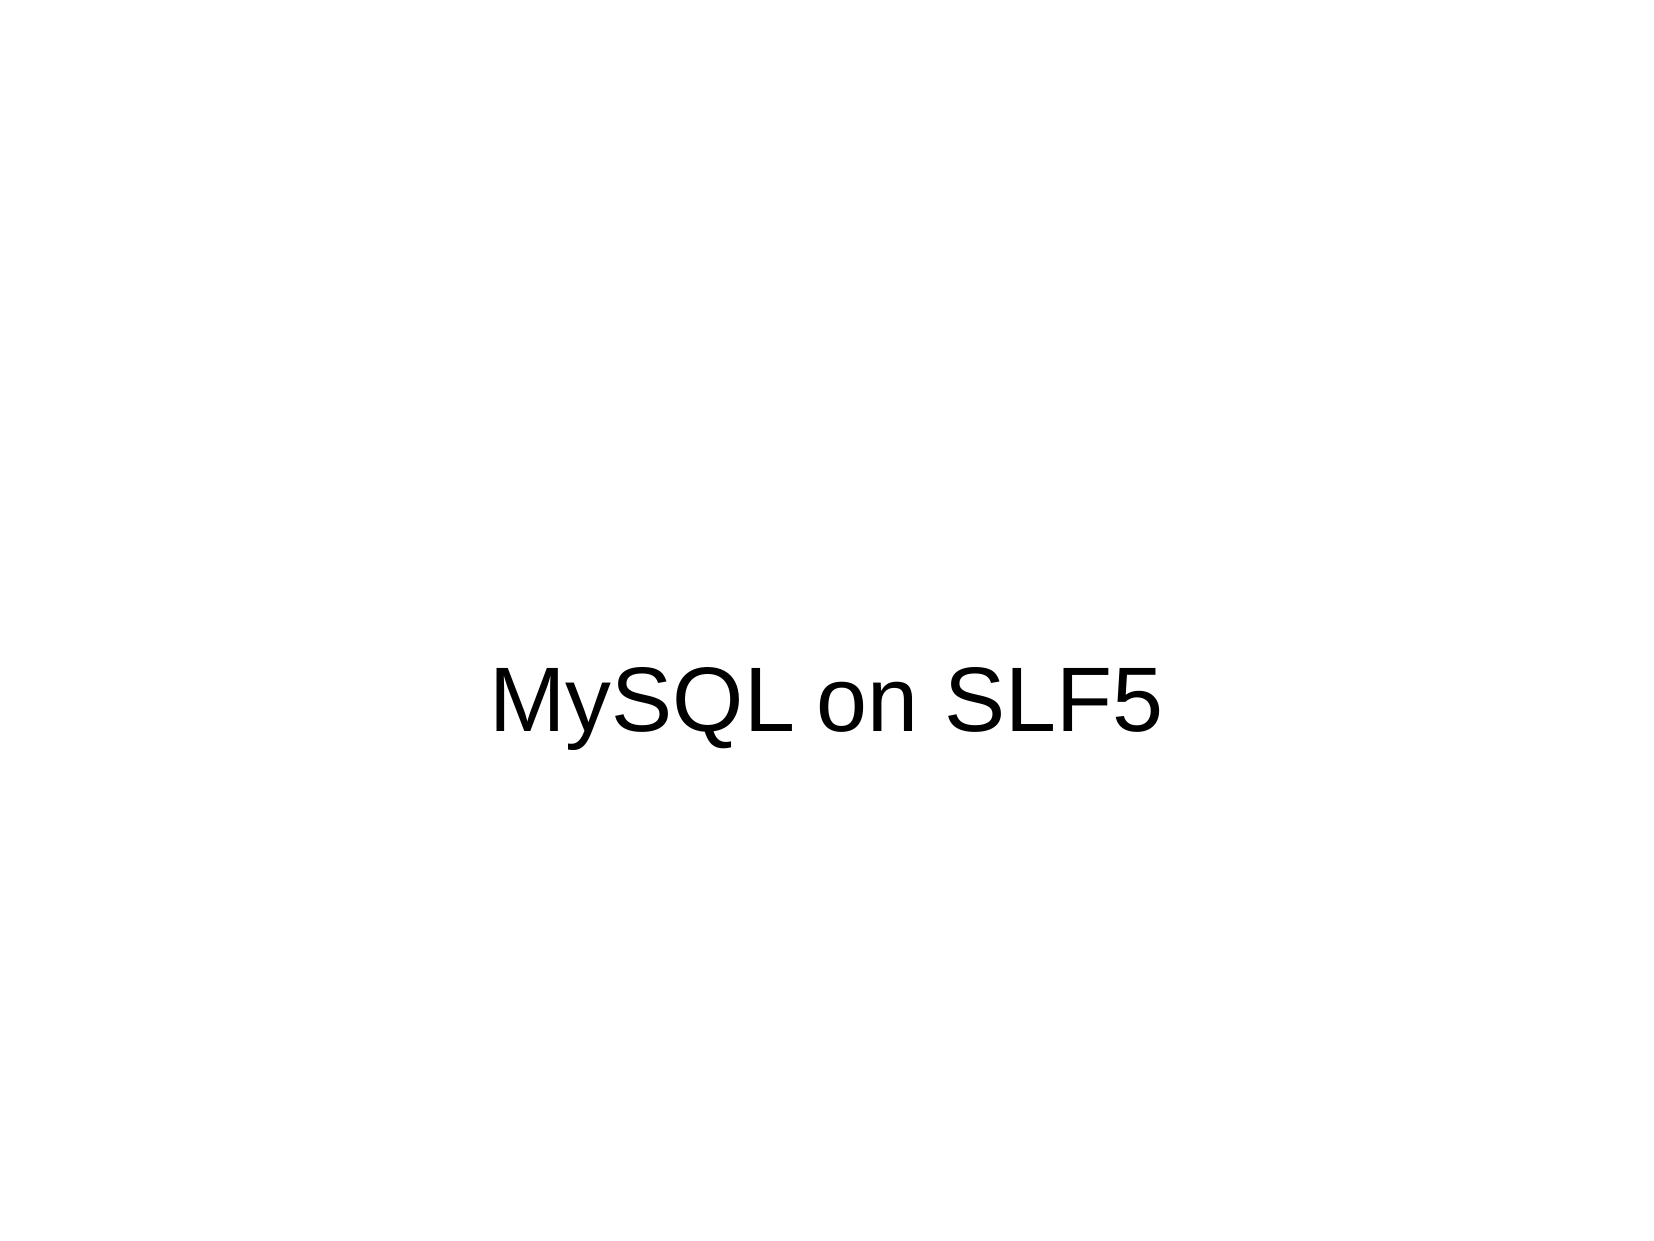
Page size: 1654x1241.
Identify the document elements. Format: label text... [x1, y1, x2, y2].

subtitle MySQL on SLF5 [82, 290, 1571, 1109]
